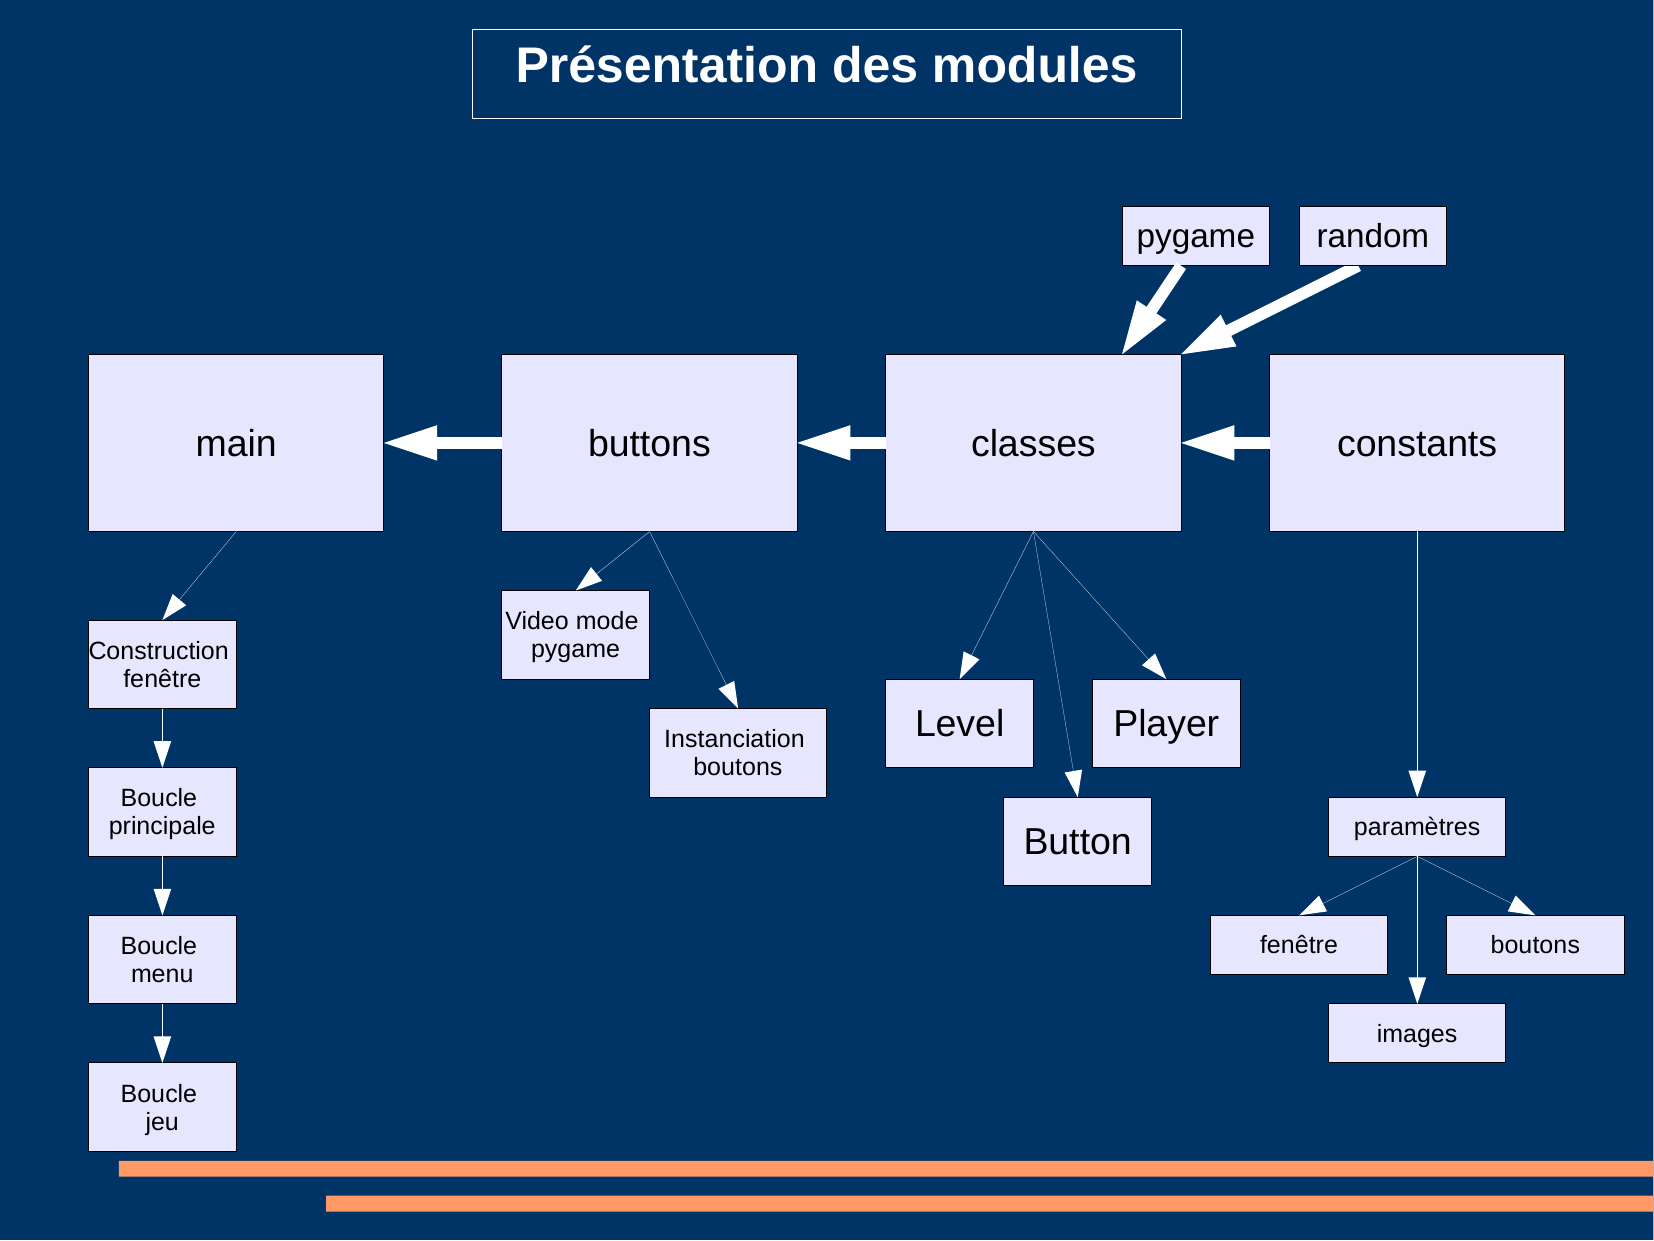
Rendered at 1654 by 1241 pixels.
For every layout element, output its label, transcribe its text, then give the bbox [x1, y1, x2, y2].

text_box Boucle menu [88, 915, 237, 1004]
text_box pygame [1122, 206, 1270, 266]
text_box Présentation des modules [442, 29, 1211, 159]
text_box boutons [1446, 915, 1625, 975]
text_box Player [1092, 679, 1241, 768]
text_box Button [1003, 797, 1152, 886]
text_box main [88, 354, 384, 532]
text_box Présentation des modules [473, 30, 1181, 118]
text_box paramètres [1328, 797, 1506, 857]
text_box buttons [501, 354, 798, 532]
text_box images [1328, 1003, 1506, 1063]
text_box Construction fenêtre [88, 620, 237, 709]
text_box Level [885, 679, 1034, 768]
text_box Boucle jeu [88, 1062, 237, 1152]
text_box constants [1269, 354, 1565, 532]
text_box random [1299, 206, 1447, 266]
text_box fenêtre [1210, 915, 1388, 975]
text_box Boucle principale [88, 767, 237, 857]
text_box Video mode pygame [501, 590, 650, 680]
text_box classes [885, 354, 1182, 532]
text_box Instanciation boutons [649, 708, 827, 798]
